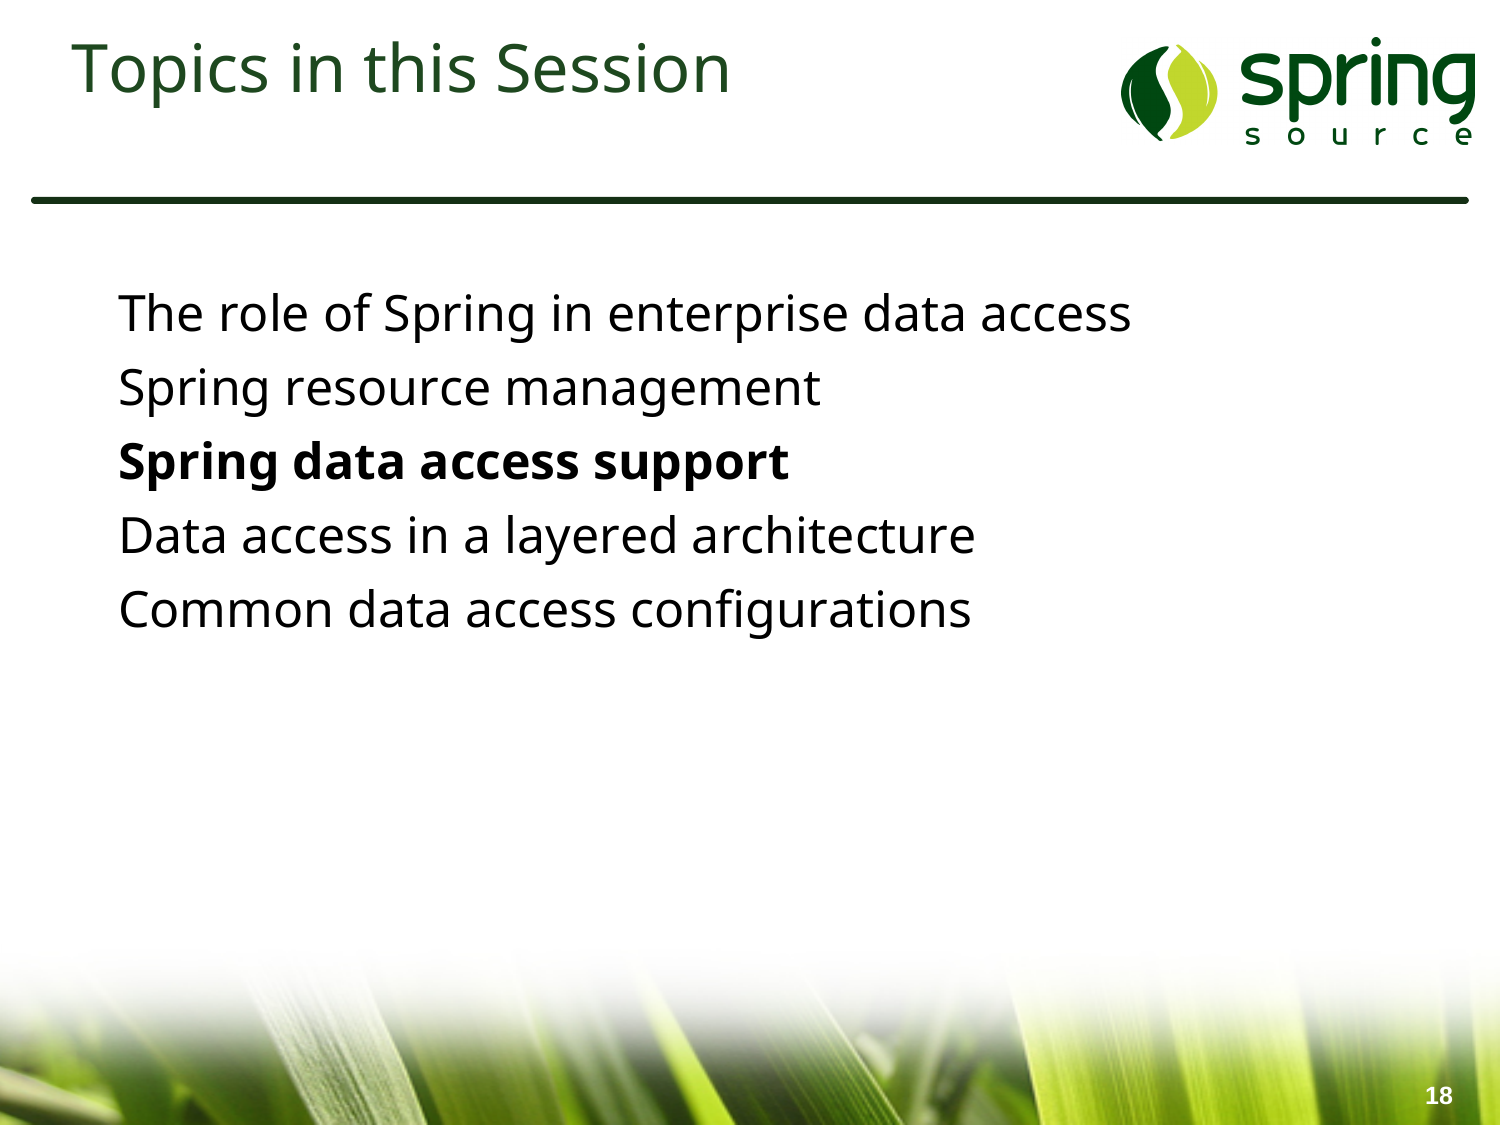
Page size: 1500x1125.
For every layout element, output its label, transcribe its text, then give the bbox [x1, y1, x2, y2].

title Topics in this Session [56, 13, 1089, 176]
list The role of Spring in enterprise data access Spring resource management Spring data access support Data access in a layered architecture Common data access configurations [103, 275, 1394, 938]
picture [0, 944, 1500, 1125]
picture [1121, 37, 1475, 145]
